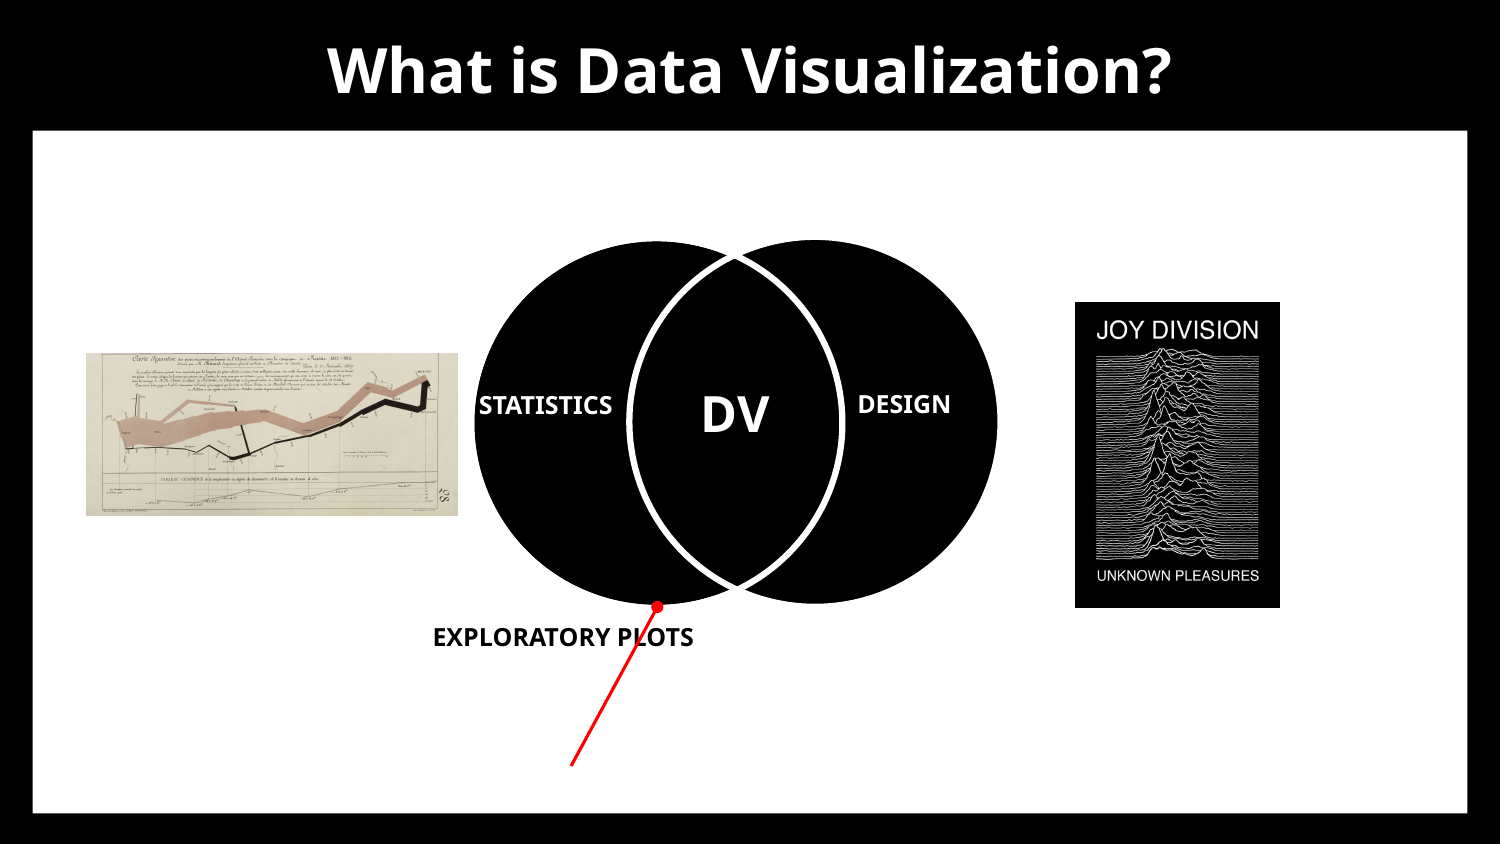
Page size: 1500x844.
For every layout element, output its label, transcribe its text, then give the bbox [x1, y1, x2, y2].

text_box EXPLORATORY PLOTS [417, 606, 652, 689]
text_box [739, 236, 995, 382]
text_box [478, 242, 839, 604]
text_box What is Data Visualization? [32, 21, 1468, 116]
text_box [742, 456, 998, 607]
picture [1075, 302, 1280, 609]
text_box EXPLORATORY PLOTS [616, 606, 725, 689]
text_box STATISTICS [463, 374, 646, 456]
text_box DESIGN [842, 373, 1001, 456]
text_box DV [656, 367, 815, 449]
picture [86, 353, 458, 516]
